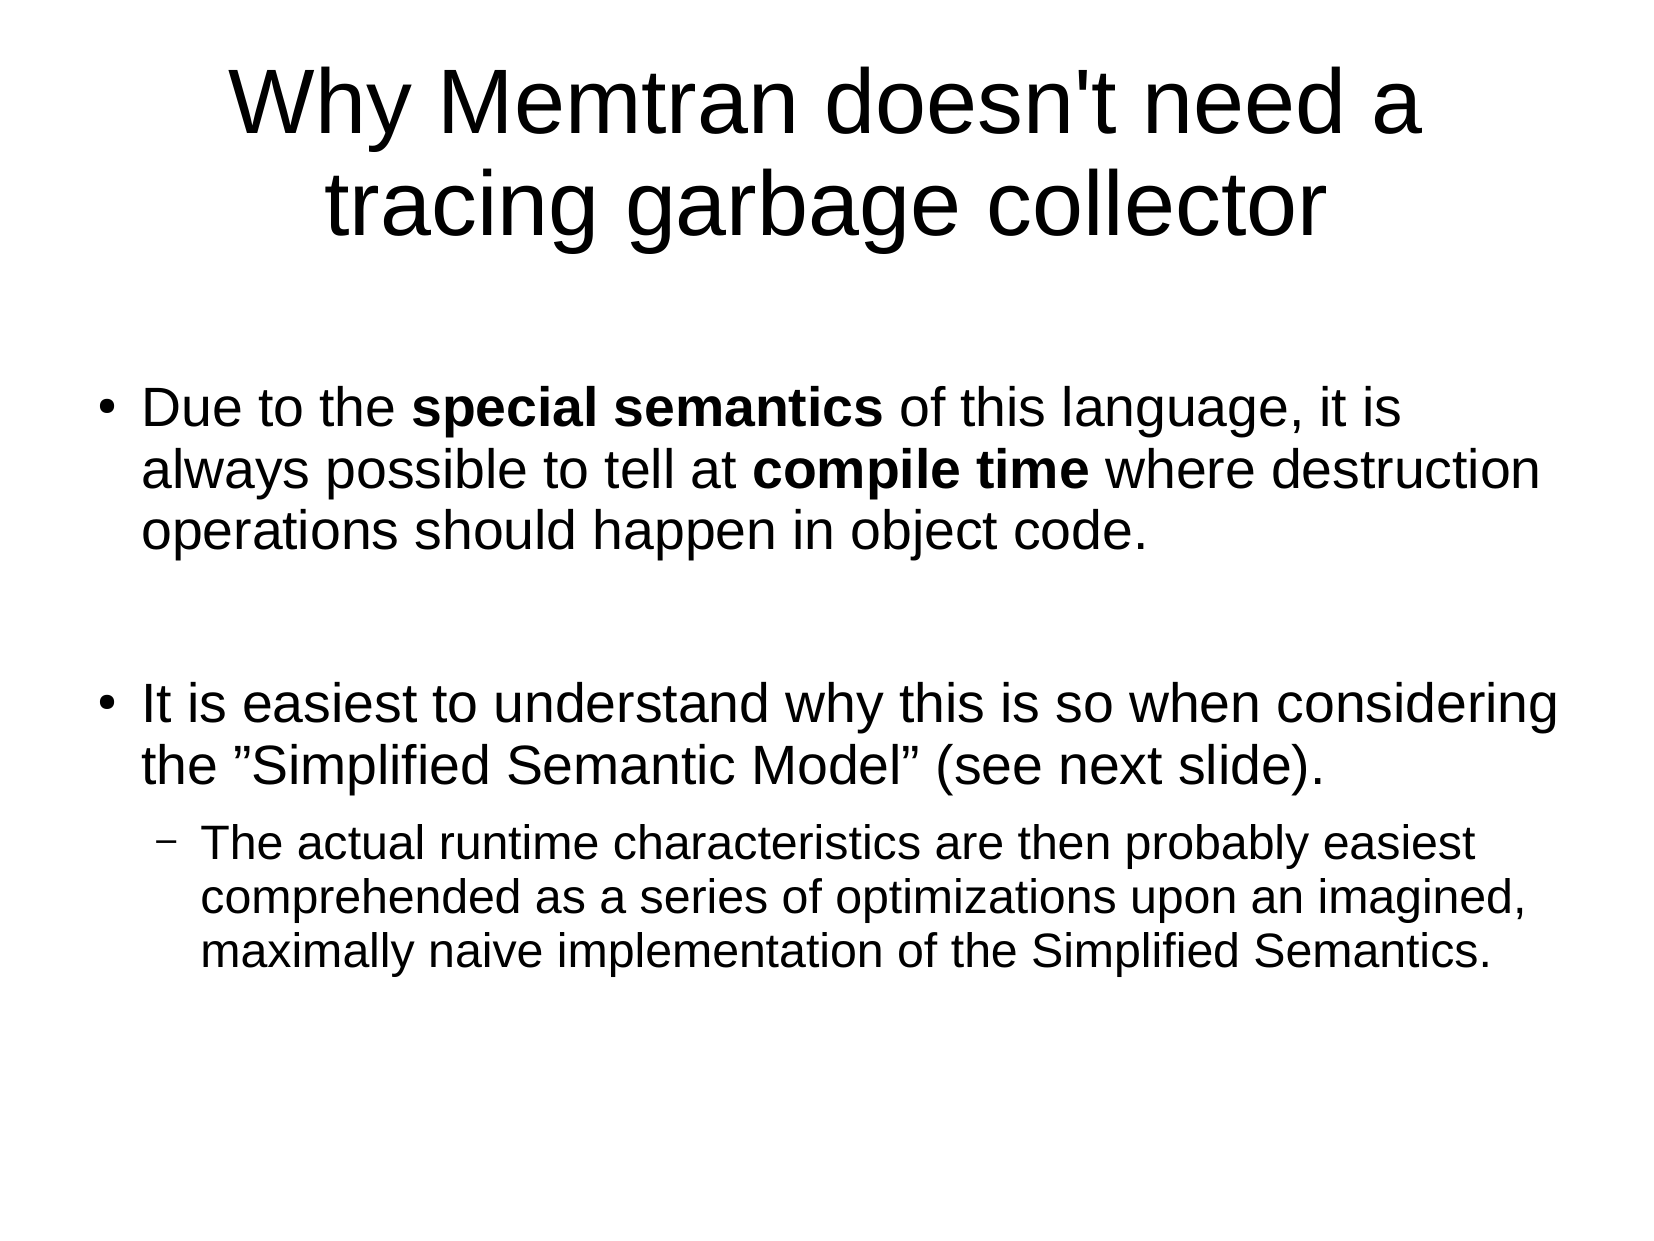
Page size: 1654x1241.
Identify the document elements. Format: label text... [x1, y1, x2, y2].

list Due to the special semantics of this language, it is always possible to tell at compile time where destruction operations should happen in object code. It is easiest to understand why this is so when considering the ”Simplified Semantic Model” (see next slide). The actual runtime characteristics are then probably easiest comprehended as a series of optimizations upon an imagined, maximally naive implementation of the Simplified Semantics. [82, 290, 1571, 1010]
title Why Memtran doesn't need a tracing garbage collector [82, 49, 1571, 257]
